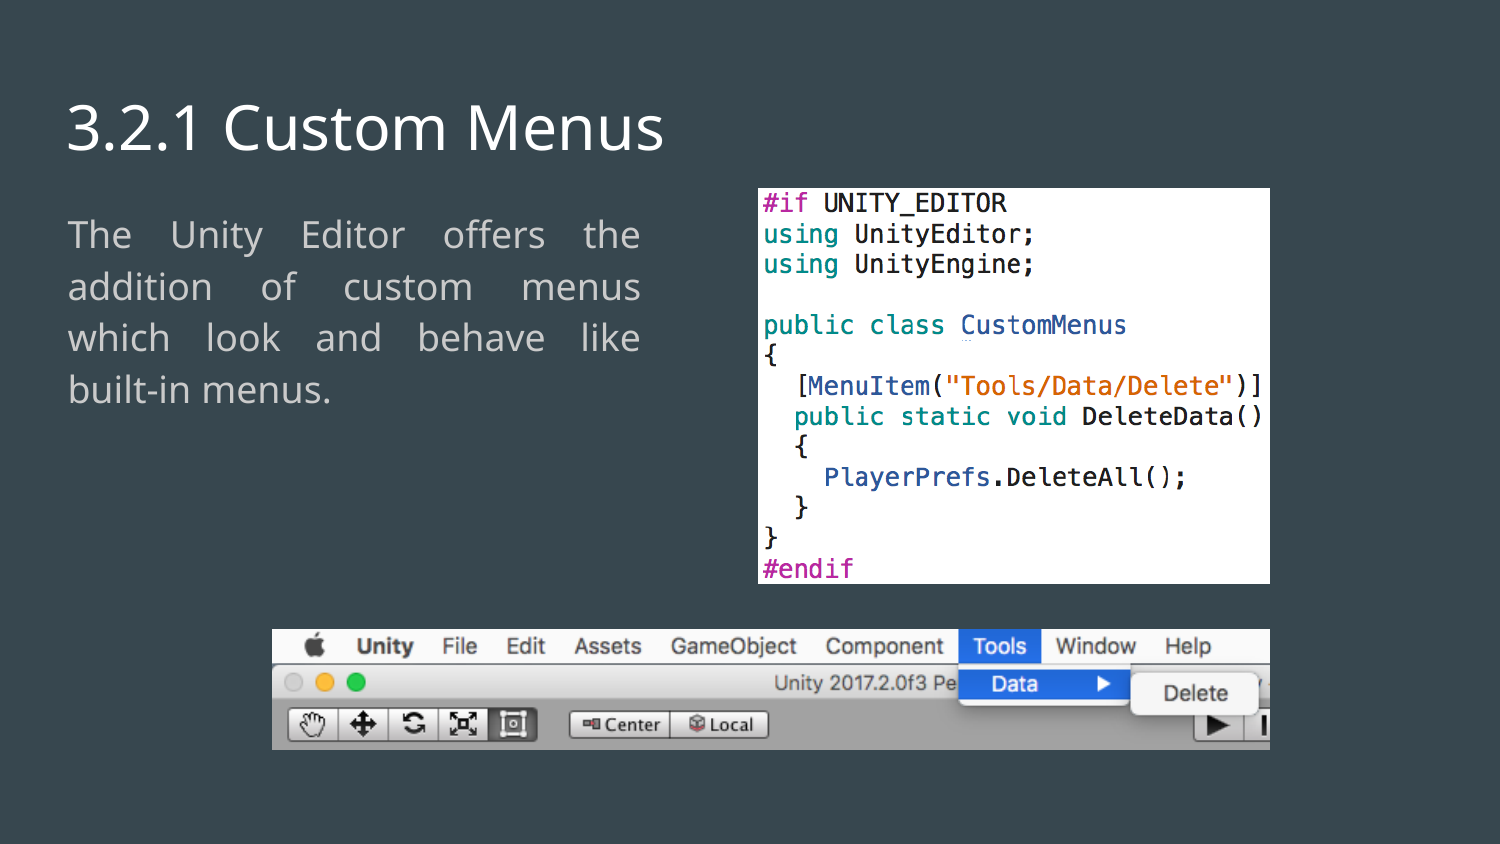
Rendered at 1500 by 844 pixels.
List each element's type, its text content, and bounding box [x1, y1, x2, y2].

text_box The Unity Editor offers the addition of custom menus which look and behave like built-in menus. [52, 189, 657, 436]
picture [758, 188, 1270, 584]
picture [272, 629, 1270, 750]
title 3.2.1 Custom Menus [51, 72, 1449, 167]
